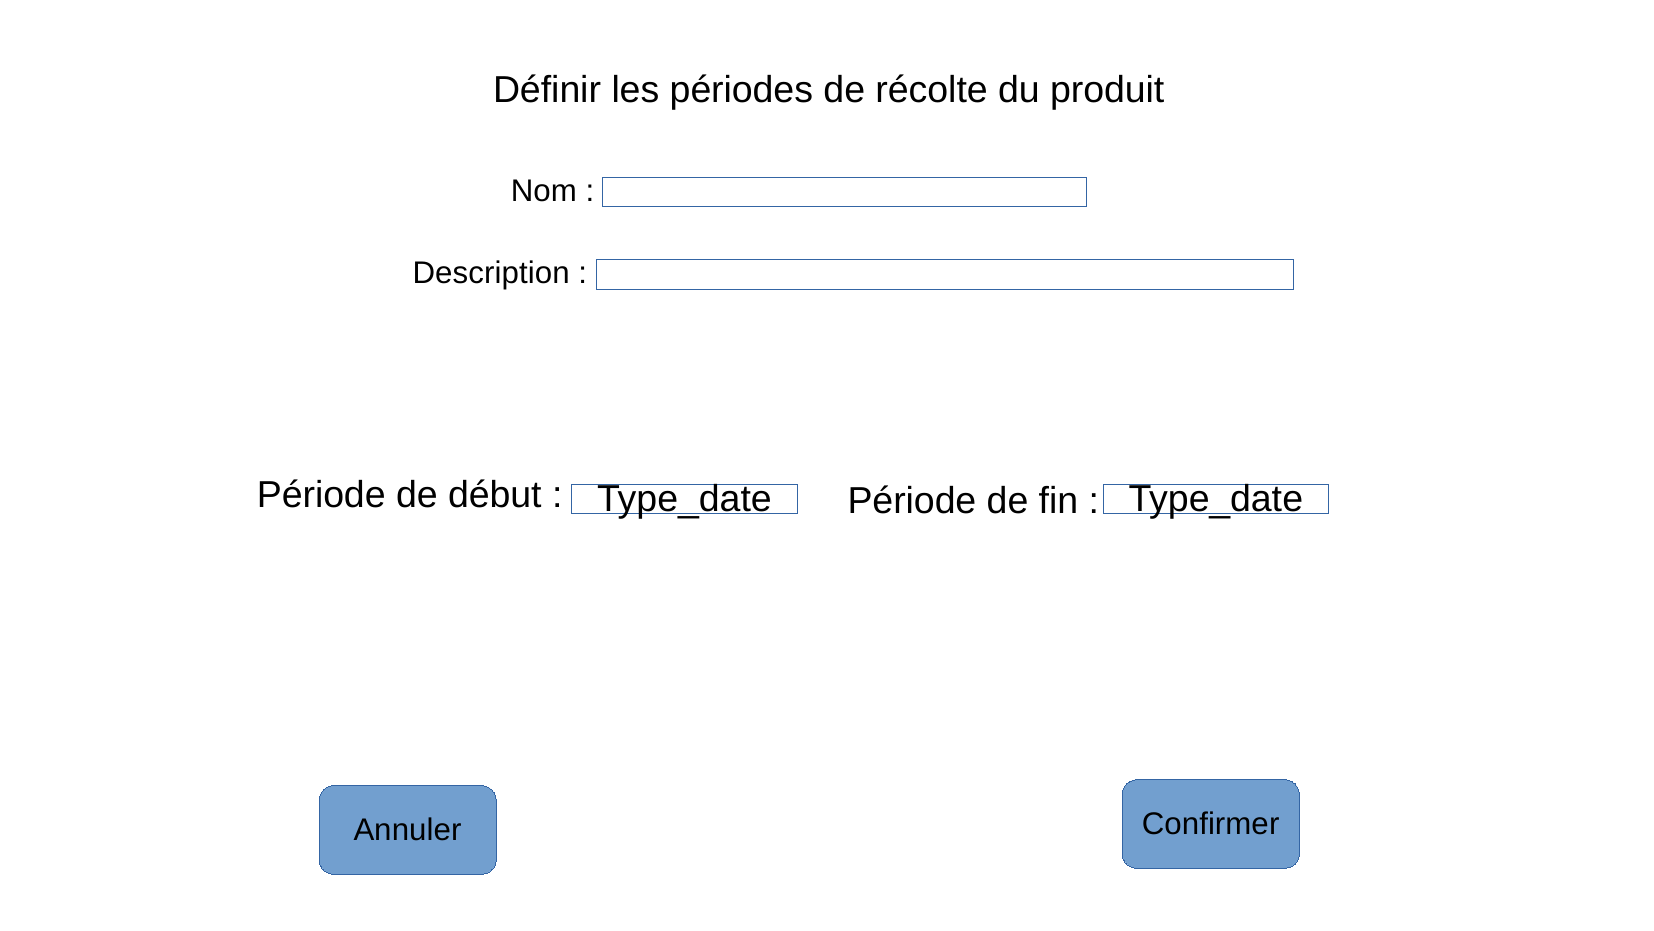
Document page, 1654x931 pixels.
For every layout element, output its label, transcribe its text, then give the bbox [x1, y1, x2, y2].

text_box Nom : [496, 165, 618, 254]
text_box Confirmer [1122, 779, 1300, 869]
text_box Définir les périodes de récolte du produit [478, 61, 1180, 119]
text_box [602, 177, 1087, 207]
text_box [596, 259, 1294, 290]
text_box Annuler [319, 785, 497, 875]
text_box Type_date [571, 484, 798, 514]
text_box Description : [397, 248, 603, 298]
text_box Période de début : [242, 466, 578, 524]
text_box Type_date [1103, 484, 1329, 514]
text_box Période de fin : [832, 472, 1115, 530]
